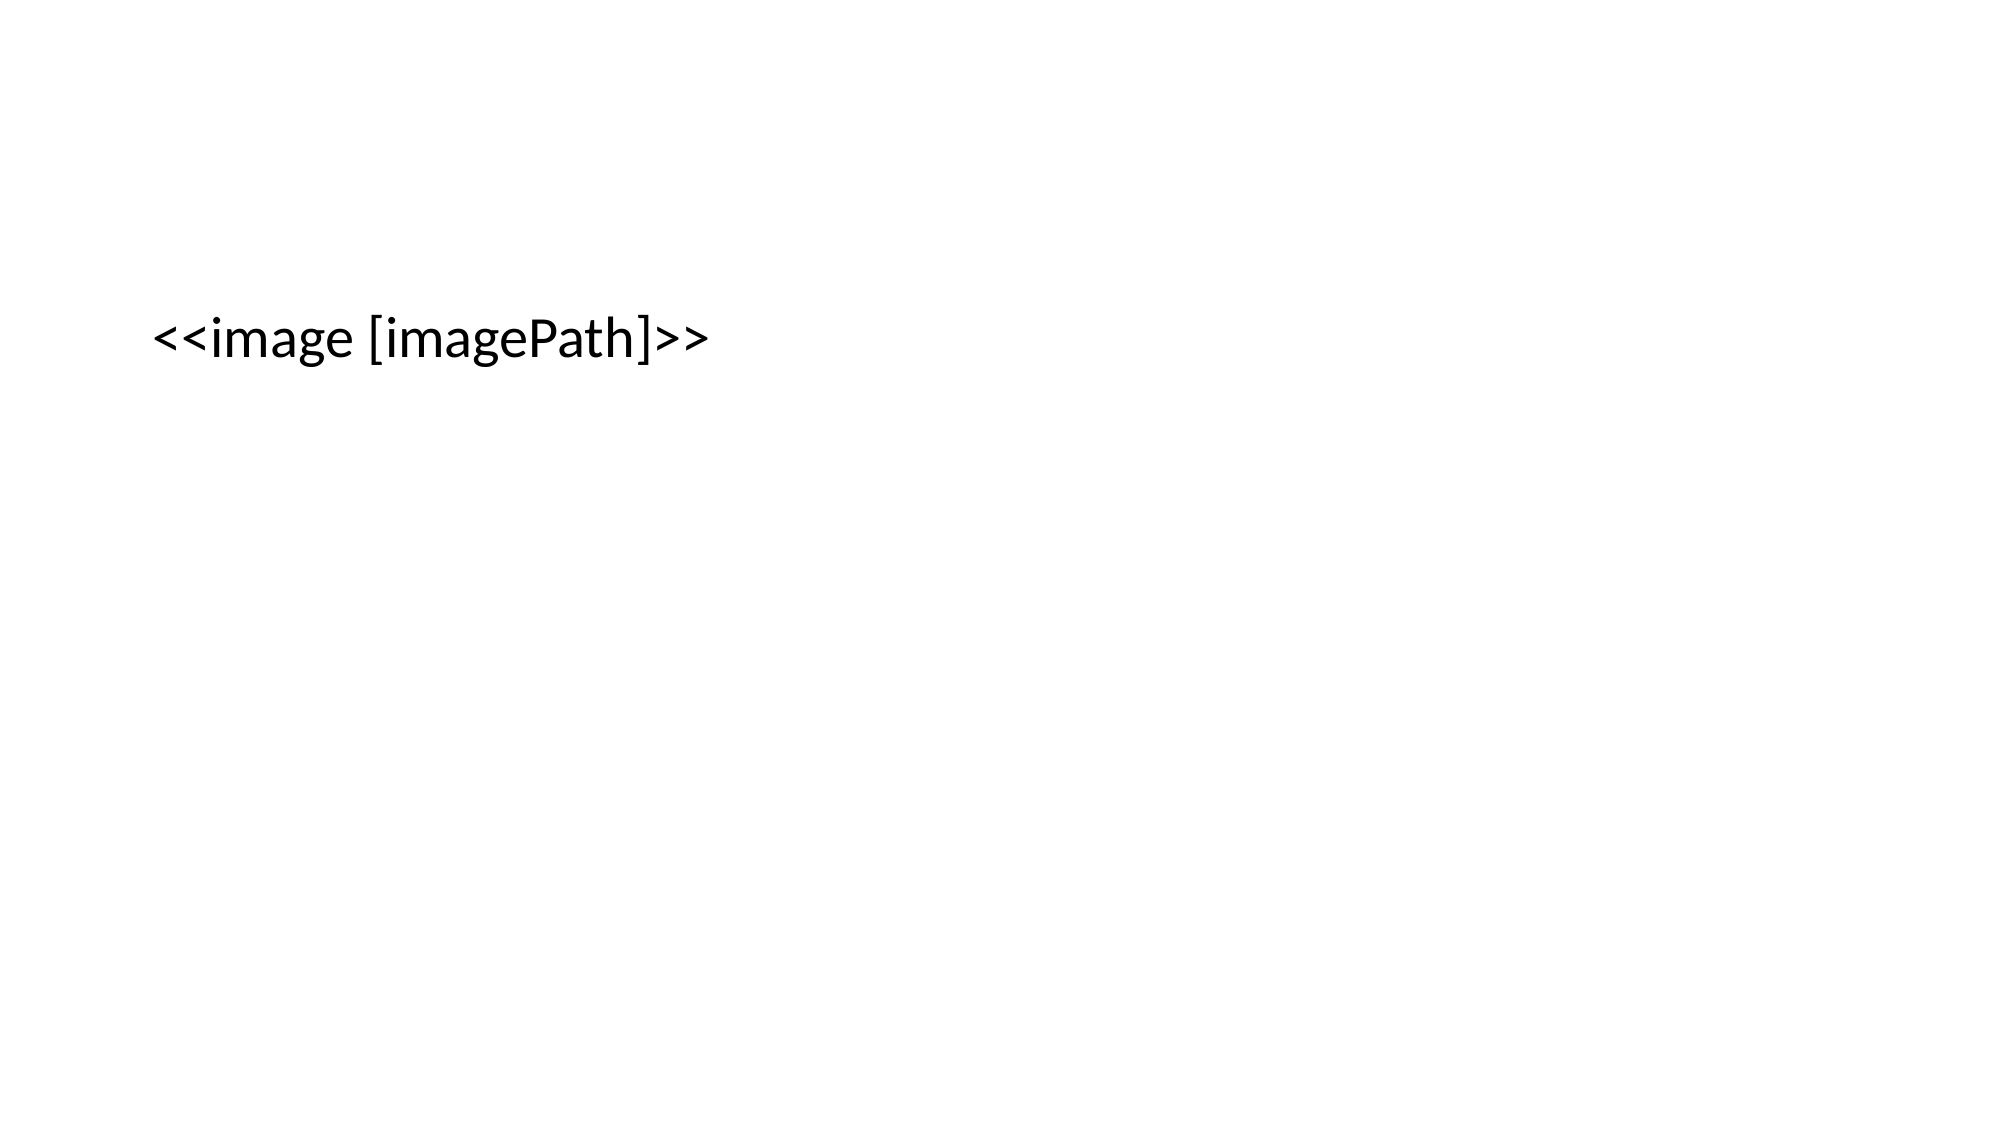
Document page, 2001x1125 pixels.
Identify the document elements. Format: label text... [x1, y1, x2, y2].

list <<image [imagePath]>> [137, 299, 1863, 1014]
